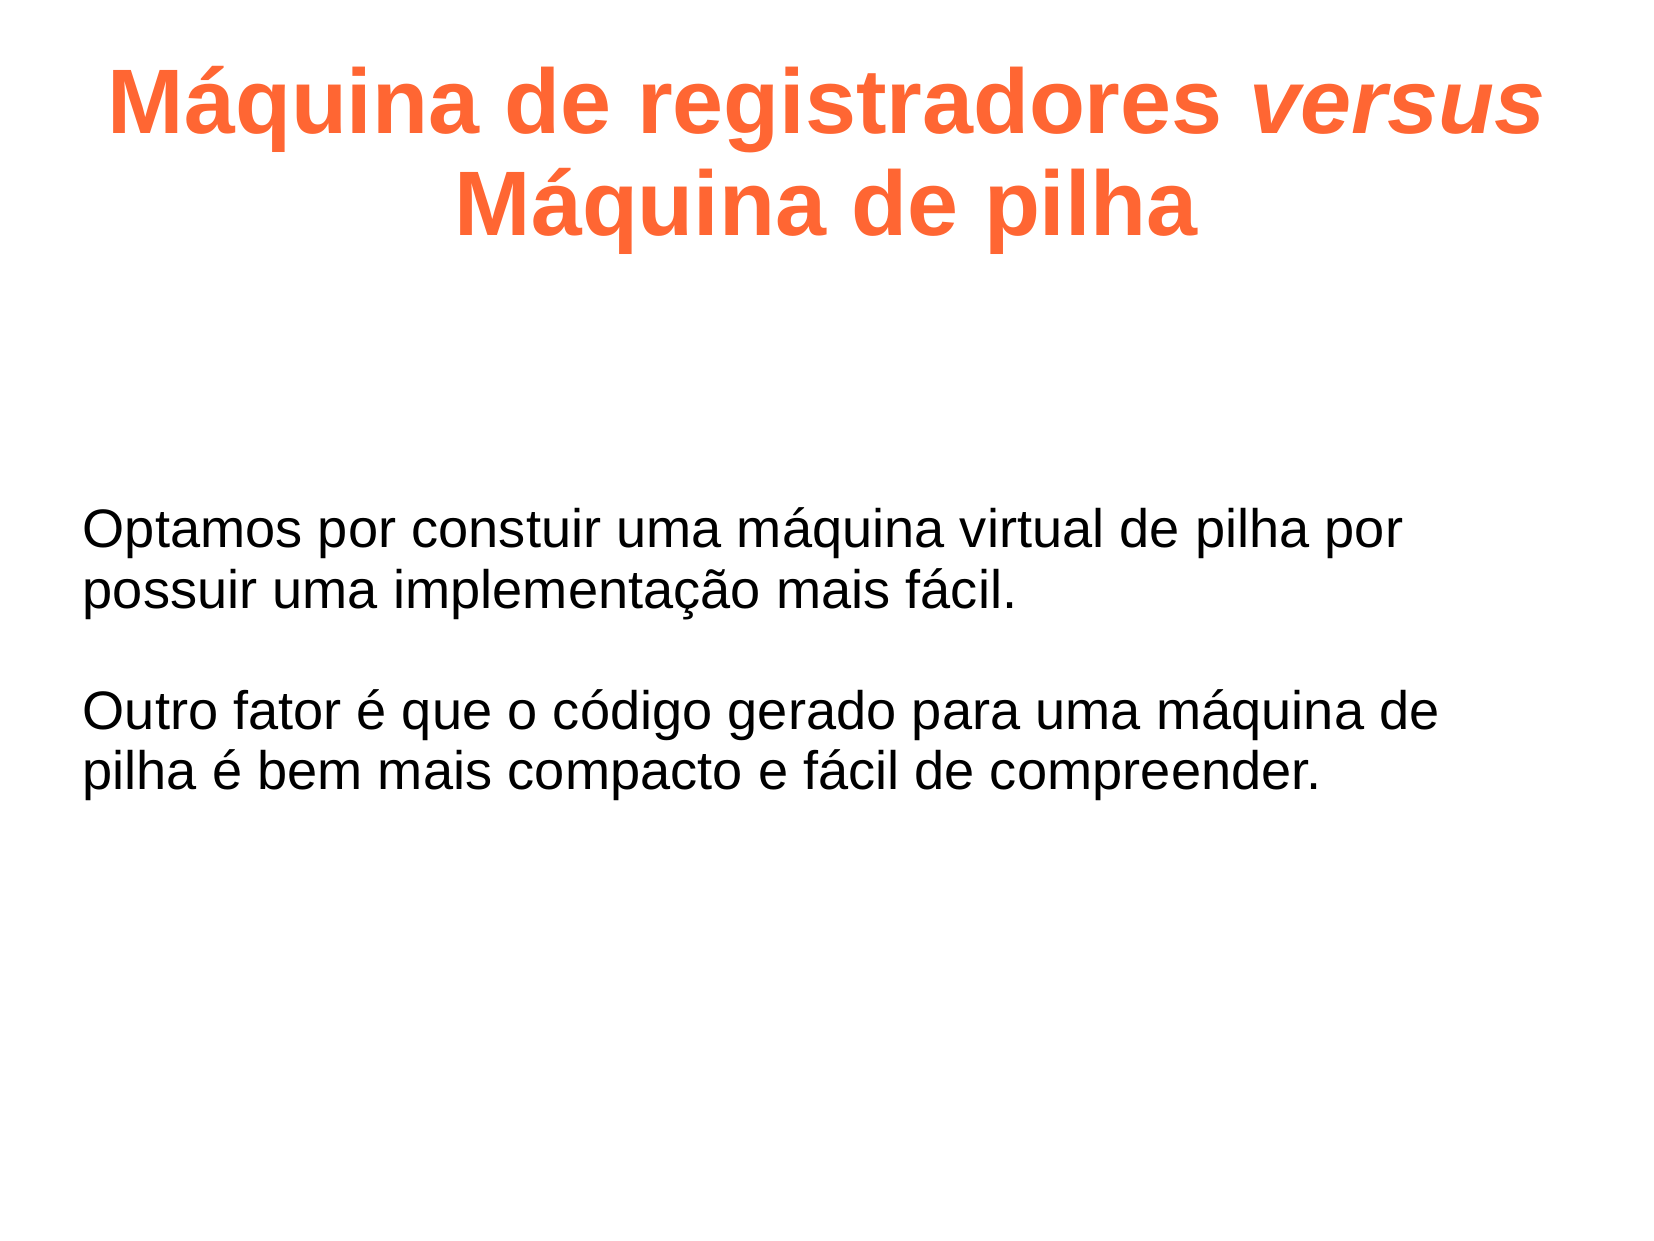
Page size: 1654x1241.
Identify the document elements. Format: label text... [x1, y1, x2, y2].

subtitle Optamos por constuir uma máquina virtual de pilha por possuir uma implementação mais fácil. Outro fator é que o código gerado para uma máquina de pilha é bem mais compacto e fácil de compreender. [82, 290, 1538, 1010]
title Máquina de registradores versus Máquina de pilha [82, 49, 1571, 257]
